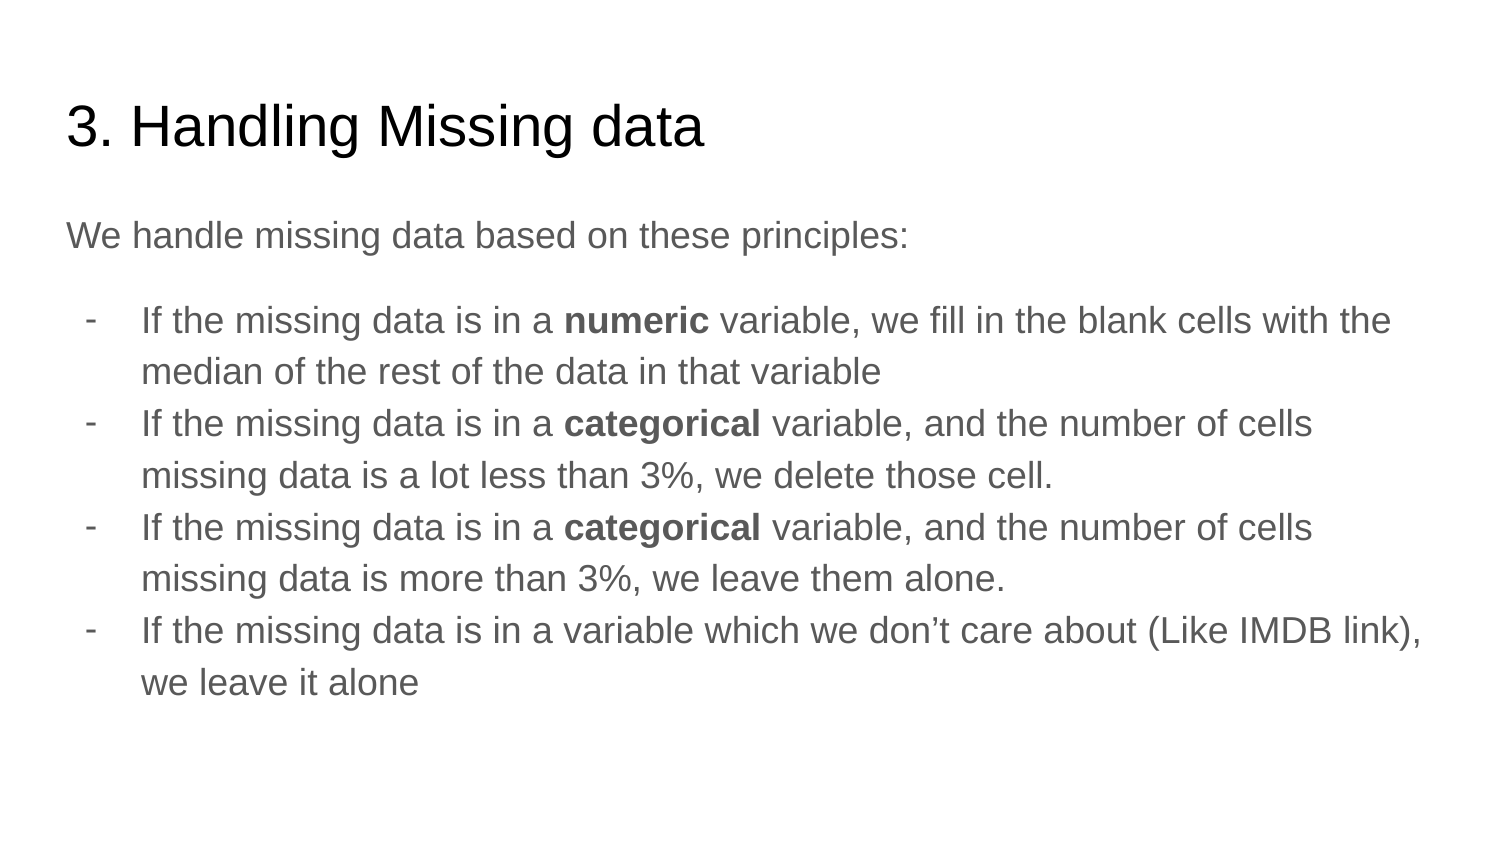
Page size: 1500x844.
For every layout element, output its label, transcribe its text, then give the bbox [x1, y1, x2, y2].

title 3. Handling Missing data [51, 72, 1449, 167]
list We handle missing data based on these principles: If the missing data is in a numeric variable, we fill in the blank cells with the median of the rest of the data in that variable If the missing data is in a categorical variable, and the number of cells missing data is a lot less than 3%, we delete those cell. If the missing data is in a categorical variable, and the number of cells missing data is more than 3%, we leave them alone. If the missing data is in a variable which we don’t care about (Like IMDB link), we leave it alone [51, 189, 1449, 750]
